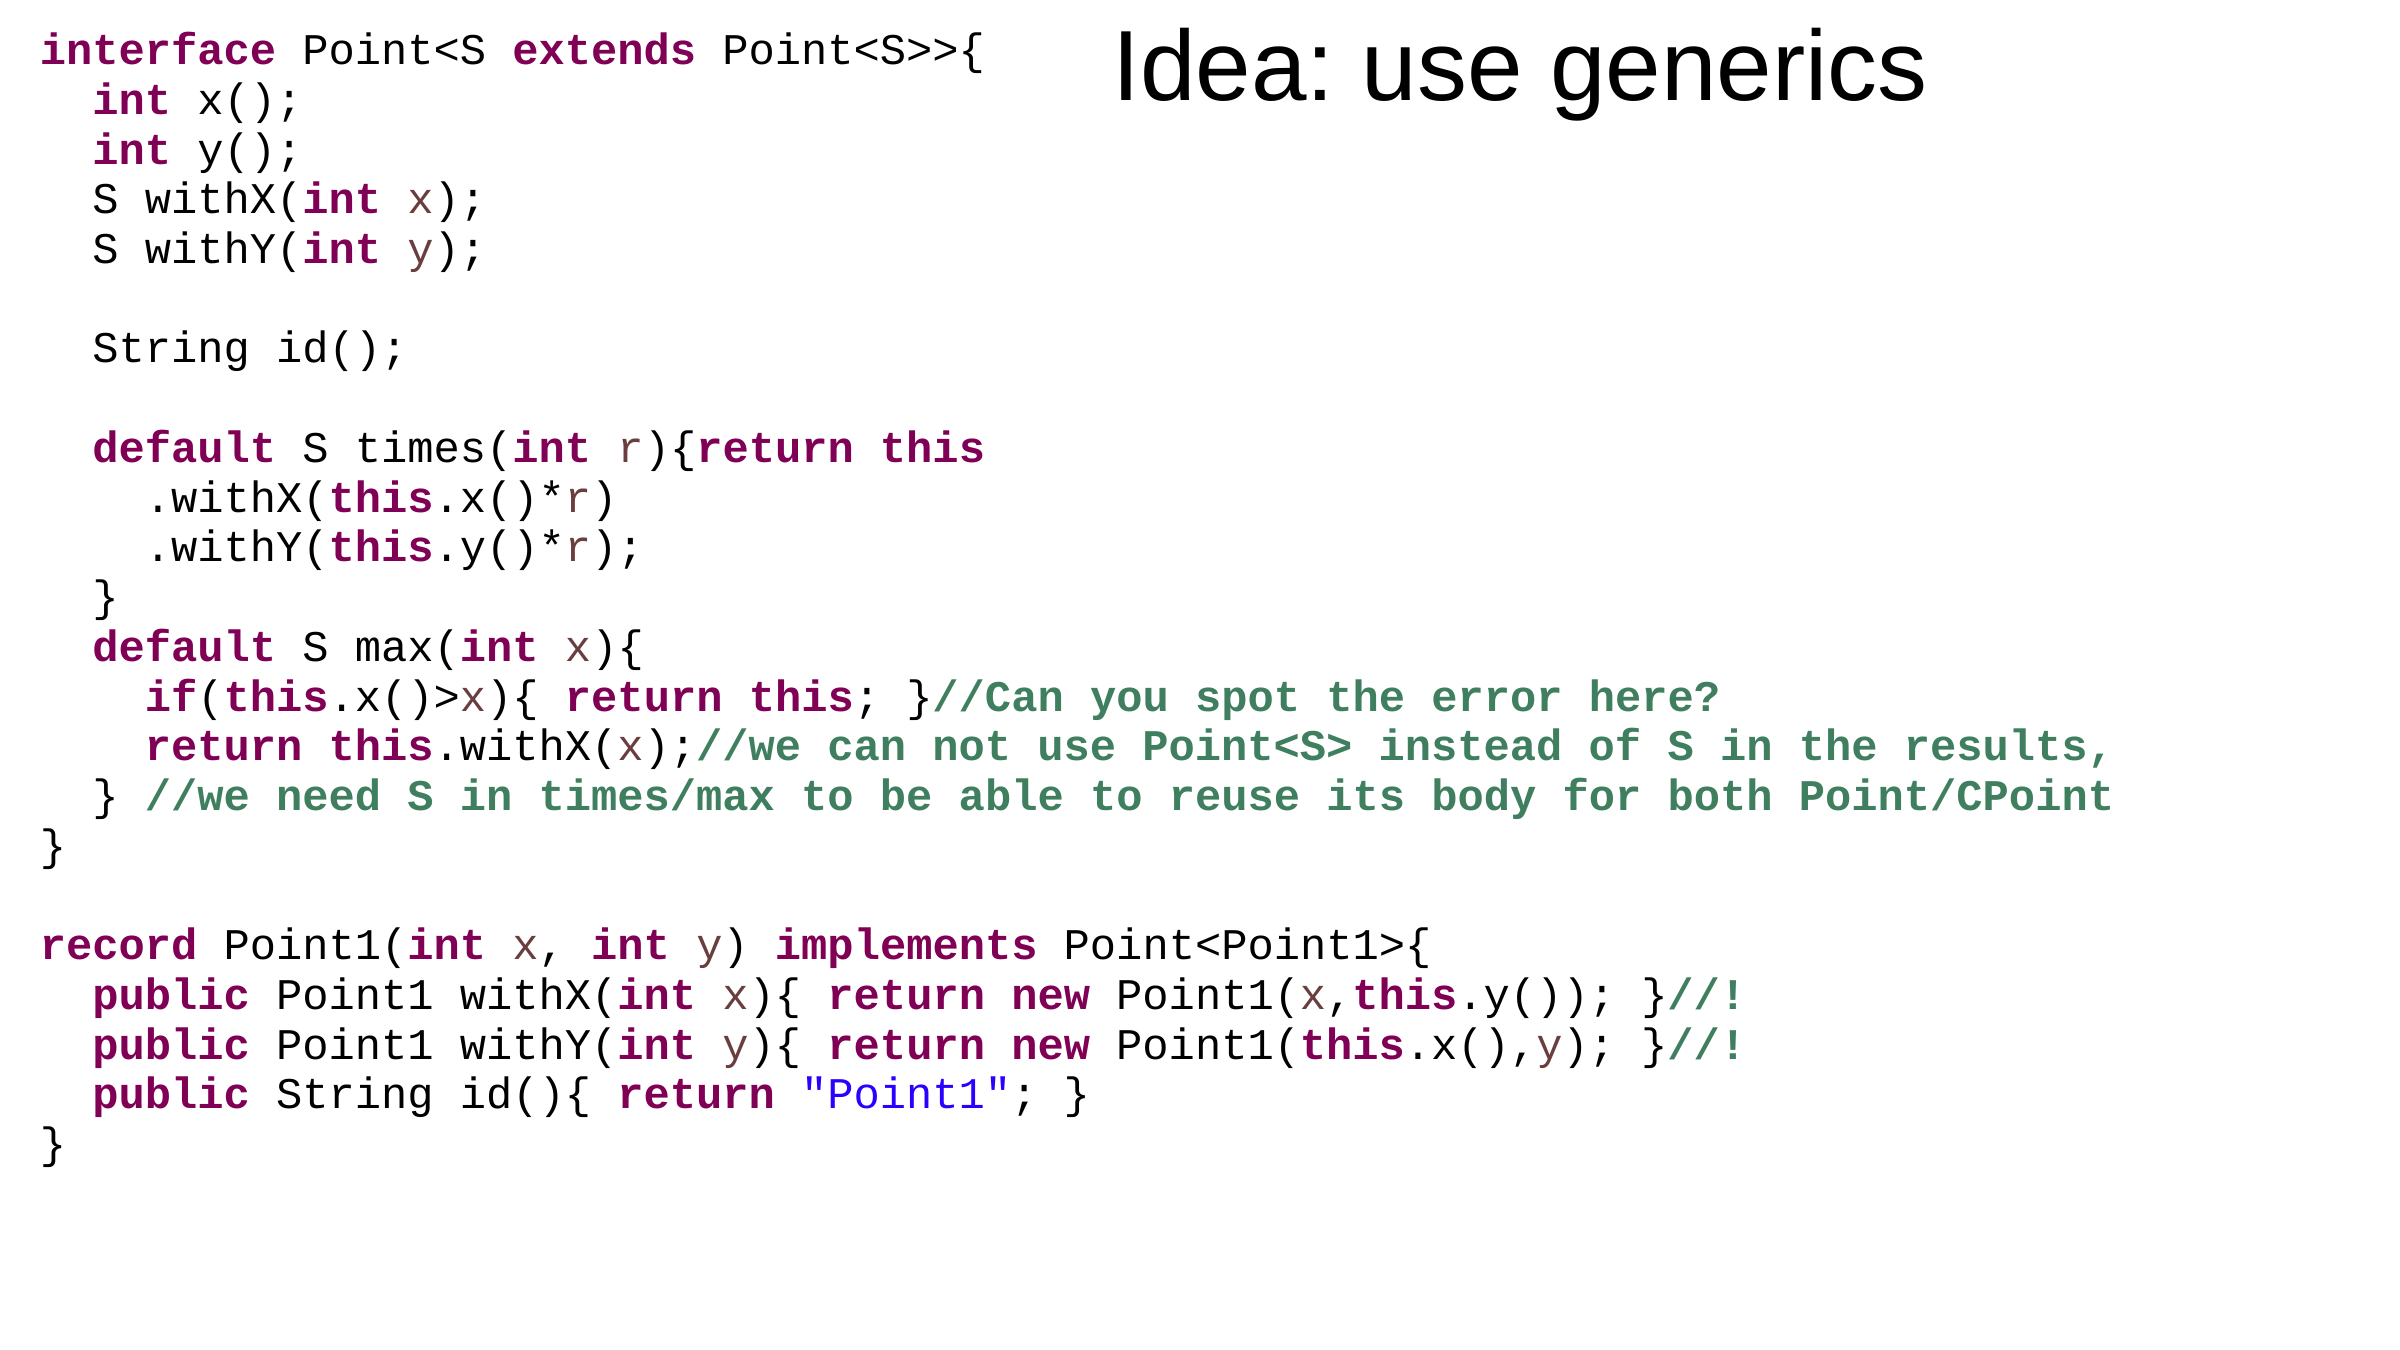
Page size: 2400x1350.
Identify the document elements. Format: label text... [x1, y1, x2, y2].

title Idea: use generics [300, 0, 2400, 179]
text_box interface Point<S extends Point<S>>{ int x(); int y(); S withX(int x); S withY(int y); String id(); default S times(int r){return this .withX(this.x()*r) .withY(this.y()*r); } default S max(int x){ if(this.x()>x){ return this; }//Can you spot the error here? return this.withX(x);//we can not use Point<S> instead of S in the results, } //we need S in times/max to be able to reuse its body for both Point/CPoint } record Point1(int x, int y) implements Point<Point1>{ public Point1 withX(int x){ return new Point1(x,this.y()); }//! public Point1 withY(int y){ return new Point1(this.x(),y); }//! public String id(){ return "Point1"; } } [25, 20, 2245, 1214]
